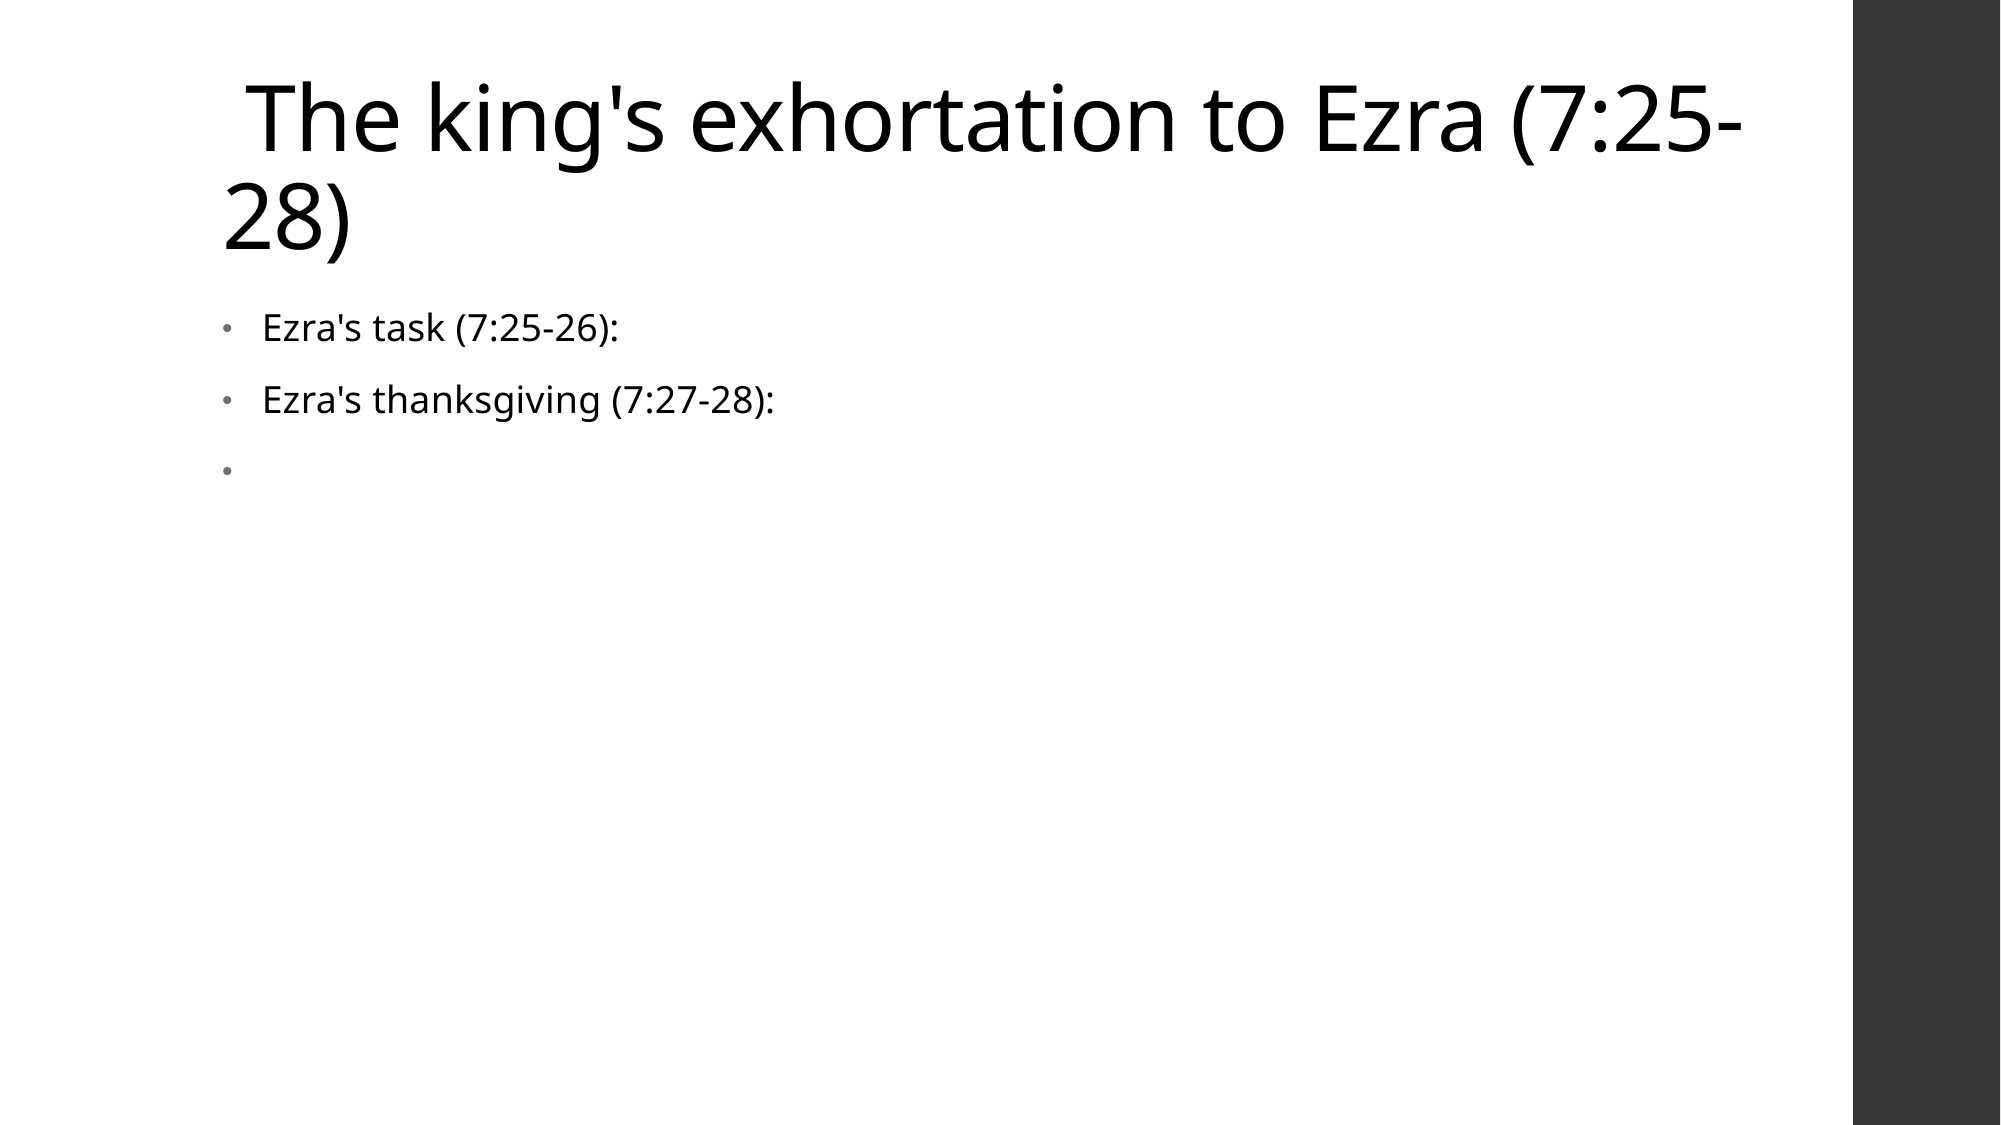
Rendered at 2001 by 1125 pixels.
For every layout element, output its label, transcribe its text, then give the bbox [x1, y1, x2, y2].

list Ezra's task (7:25-26): Ezra's thanksgiving (7:27-28): [206, 299, 1617, 1014]
title The king's exhortation to Ezra (7:25-28) [206, 60, 1797, 278]
